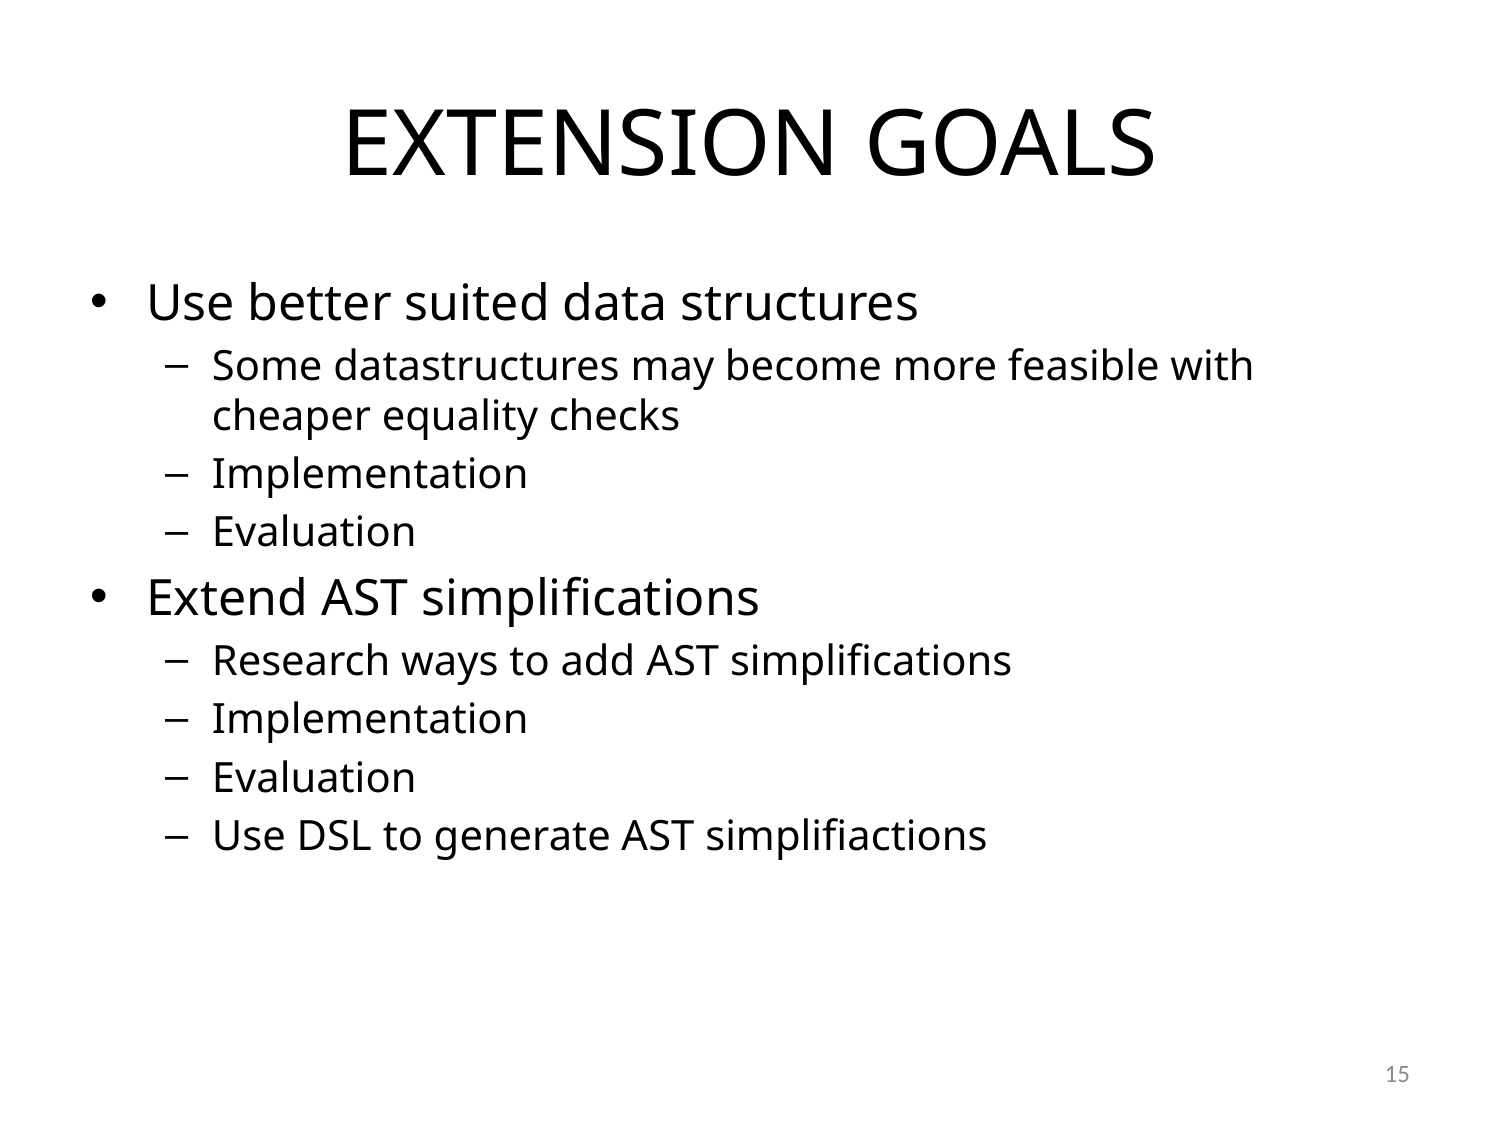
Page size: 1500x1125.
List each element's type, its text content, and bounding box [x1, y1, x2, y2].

title EXTENSION GOALS [75, 45, 1425, 233]
slide_number <number> [1074, 1042, 1425, 1103]
list Use better suited data structures Some datastructures may become more feasible with cheaper equality checks Implementation Evaluation Extend AST simplifications Research ways to add AST simplifications Implementation Evaluation Use DSL to generate AST simplifiactions [75, 262, 1425, 1005]
